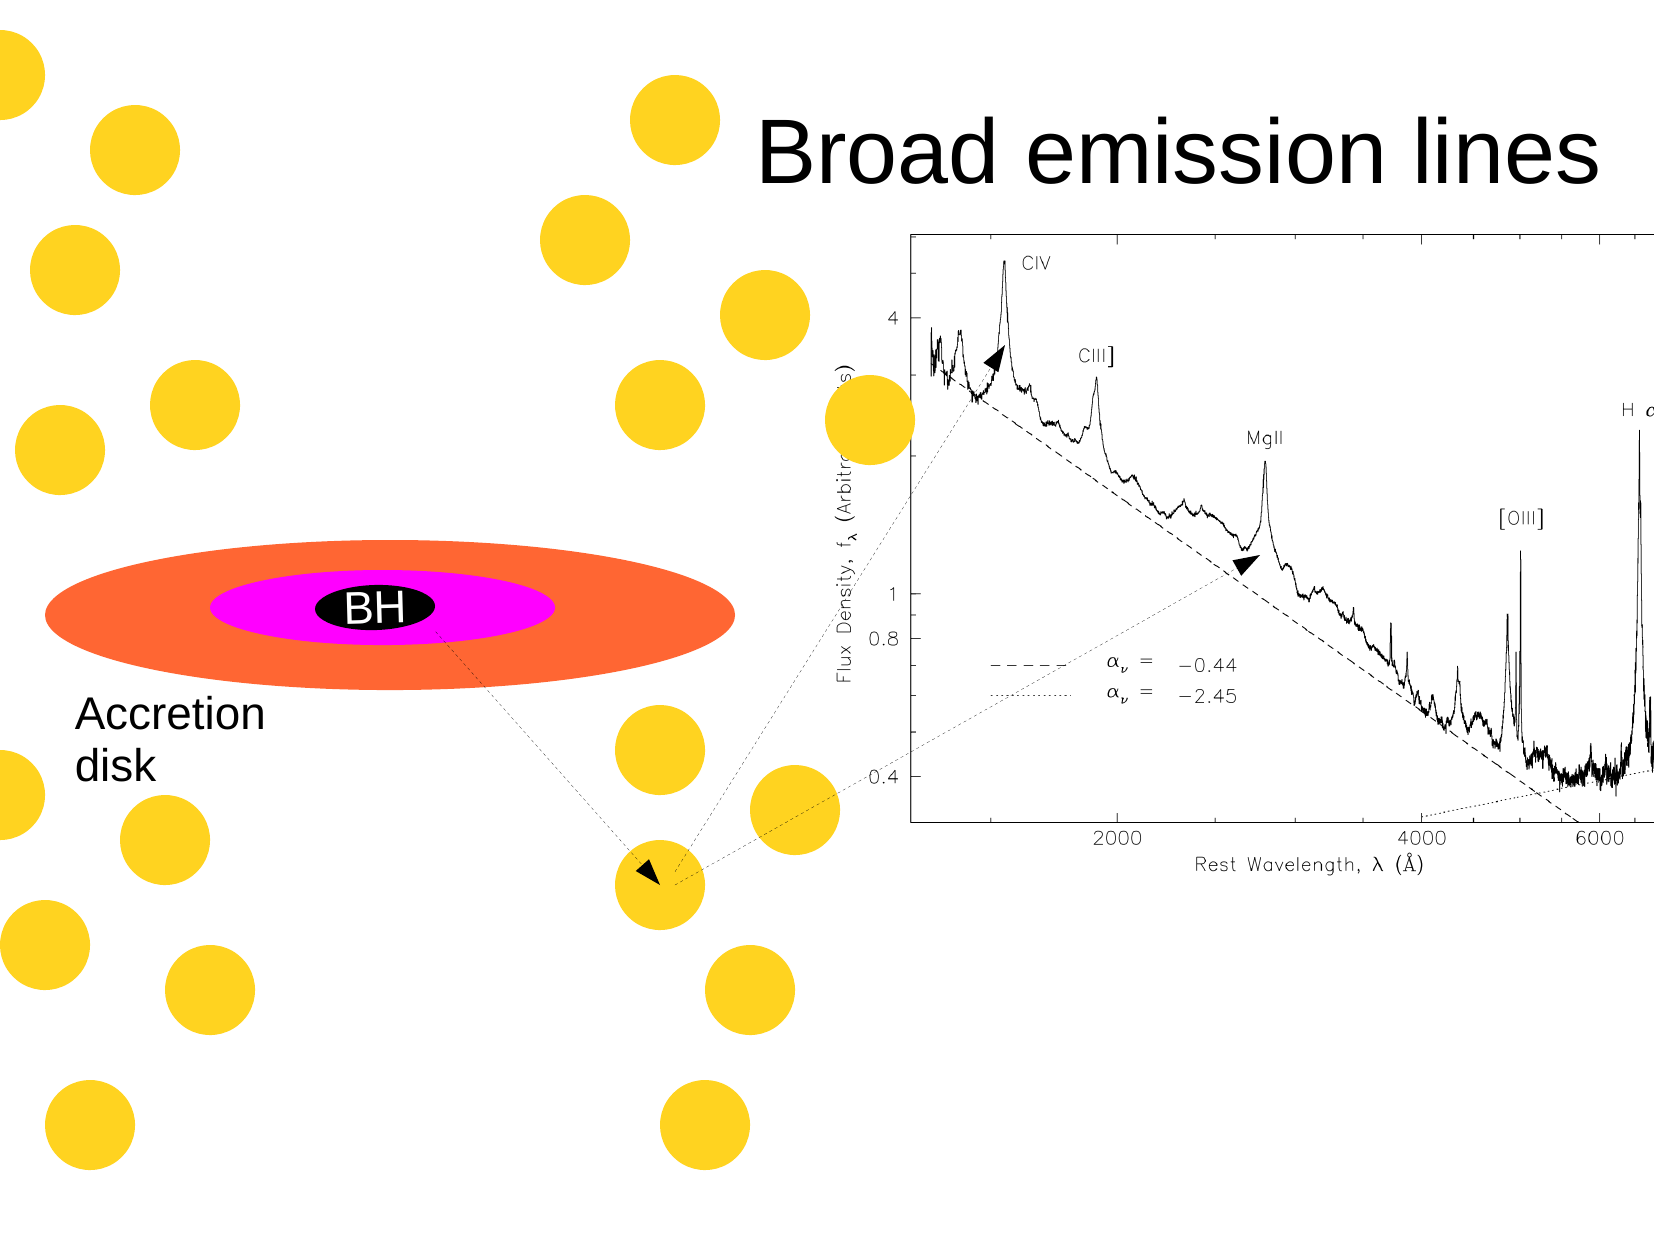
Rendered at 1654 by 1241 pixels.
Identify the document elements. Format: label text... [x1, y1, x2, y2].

text_box [15, 405, 106, 496]
text_box [720, 270, 811, 361]
text_box [30, 225, 121, 316]
text_box [0, 900, 91, 991]
text_box [660, 1080, 751, 1171]
text_box [45, 1080, 136, 1171]
text_box [150, 360, 241, 451]
text_box [705, 945, 796, 1036]
text_box [750, 765, 841, 856]
text_box Accretion disk [60, 681, 286, 799]
text_box [615, 840, 706, 931]
text_box BH [315, 584, 436, 631]
text_box [825, 375, 916, 466]
title Broad emission lines [435, 47, 1654, 256]
text_box [120, 795, 211, 886]
text_box [90, 105, 181, 196]
text_box [165, 945, 256, 1036]
text_box [45, 540, 736, 691]
text_box [0, 750, 46, 841]
text_box [615, 705, 706, 796]
text_box [0, 30, 46, 121]
text_box [615, 360, 706, 451]
text_box [540, 195, 631, 286]
picture [827, 256, 1654, 886]
text_box [630, 75, 721, 166]
